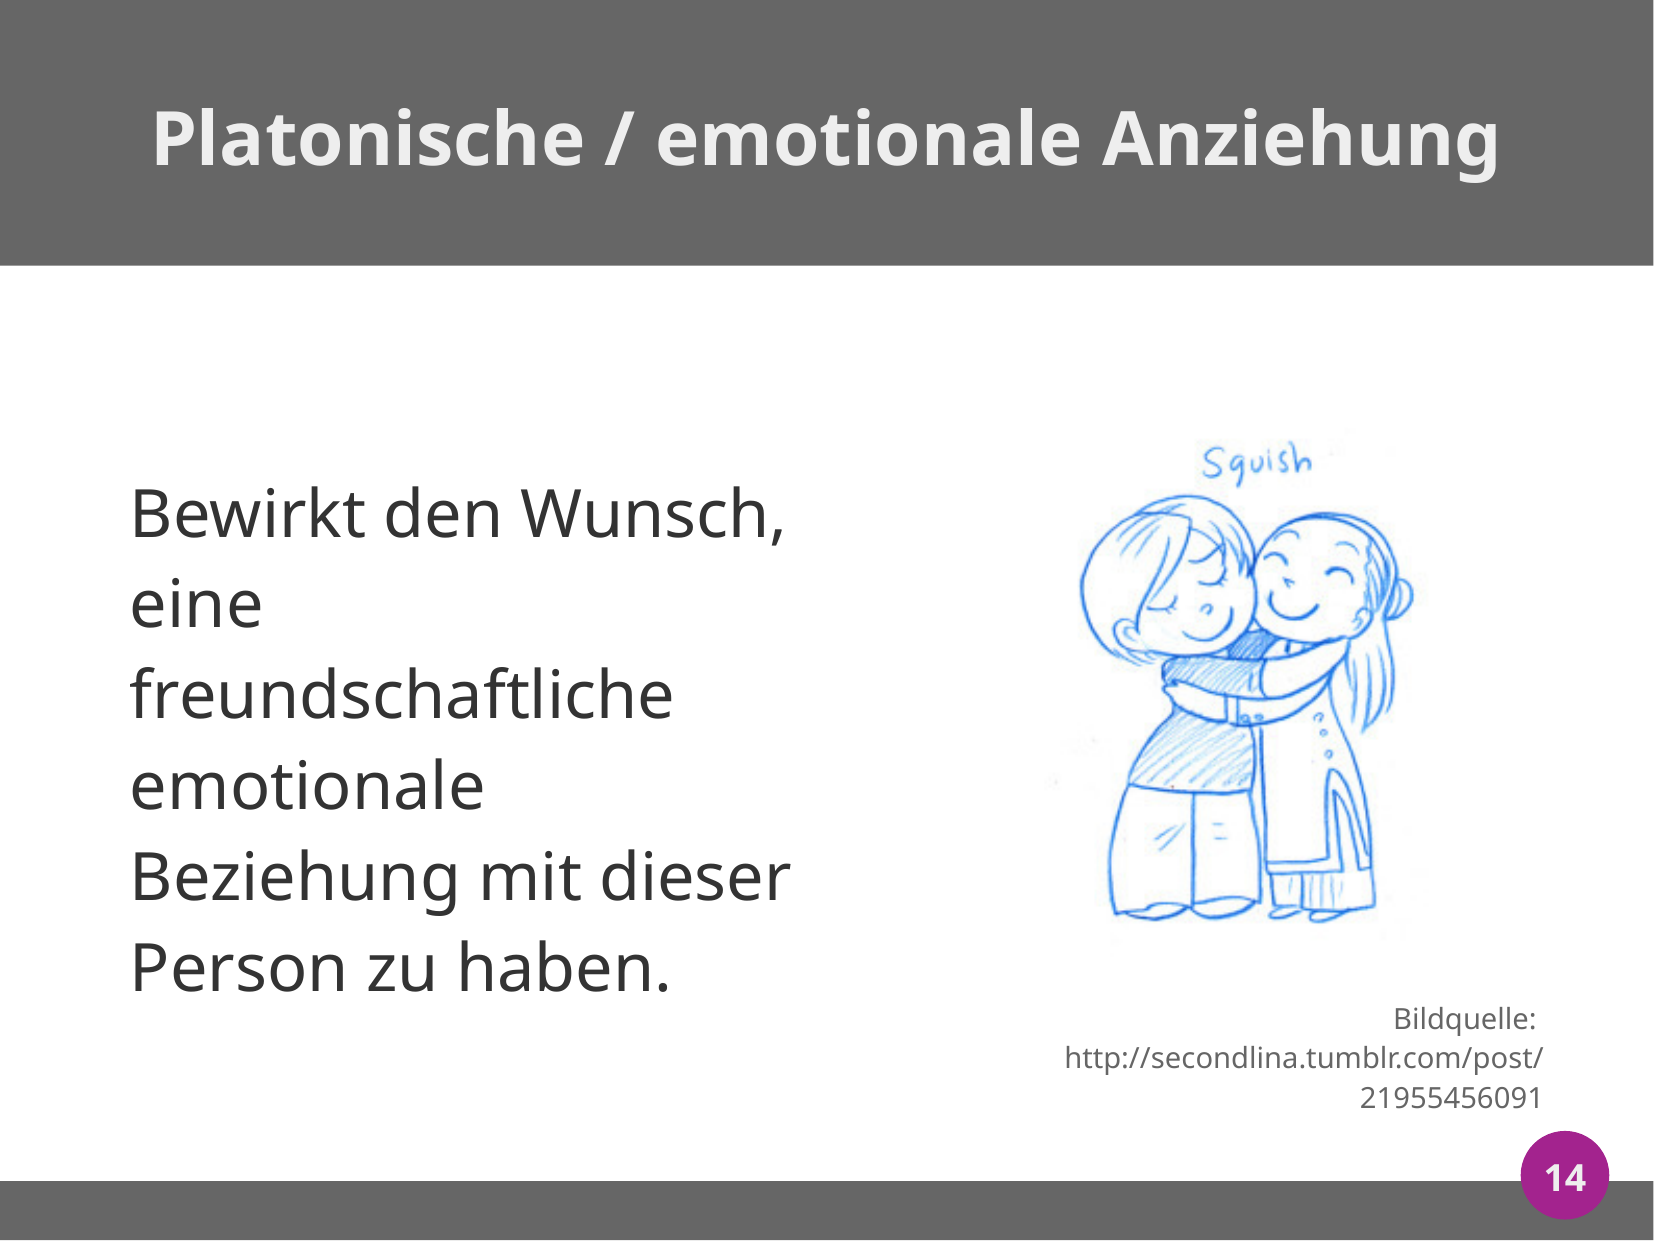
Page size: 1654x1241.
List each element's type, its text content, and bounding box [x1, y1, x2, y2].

picture [1016, 427, 1512, 957]
title Platonische / emotionale Anziehung [59, 11, 1595, 260]
text_box Bildquelle: http://secondlina.tumblr.com/post/21955456091 [919, 990, 1560, 1099]
list Bewirkt den Wunsch, eine freundschaftliche emotionale Beziehung mit dieser Person zu haben. [59, 324, 809, 1152]
